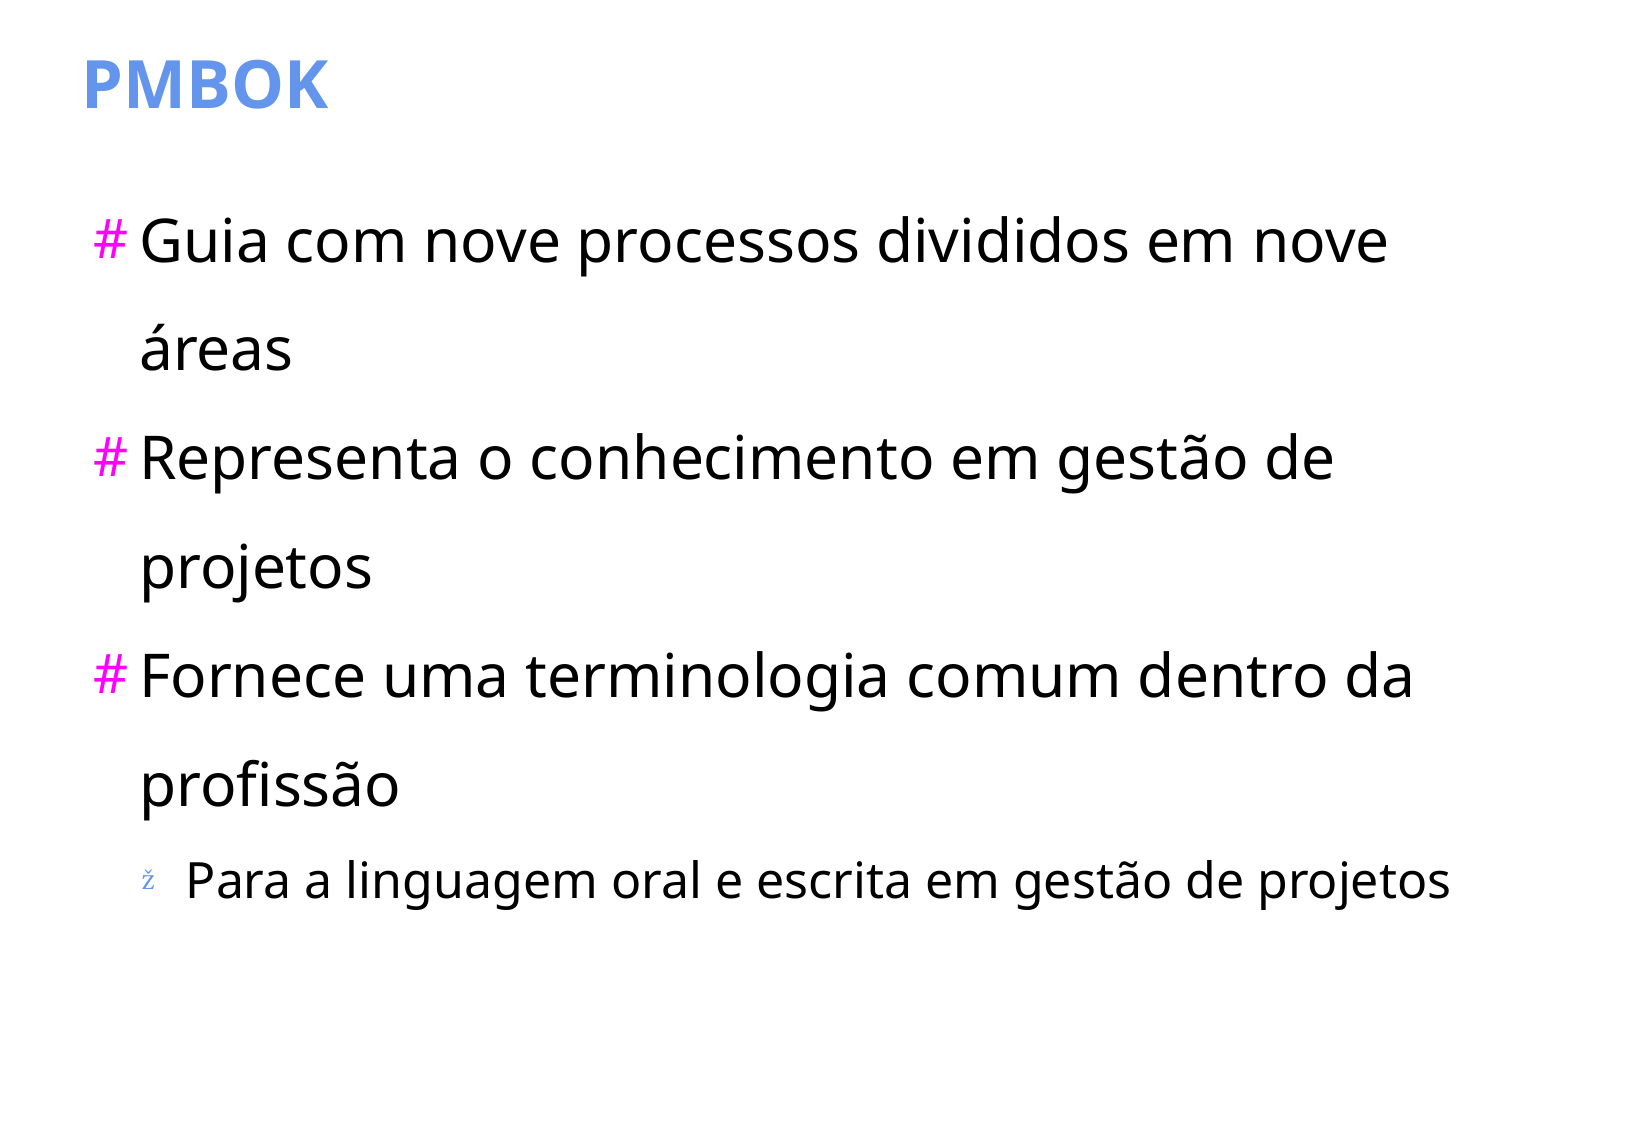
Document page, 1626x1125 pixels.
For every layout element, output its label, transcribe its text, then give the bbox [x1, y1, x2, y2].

title PMBOK [81, 41, 1544, 122]
list Guia com nove processos divididos em nove áreas Representa o conhecimento em gestão de projetos Fornece uma terminologia comum dentro da profissão Para a linguagem oral e escrita em gestão de projetos [81, 165, 1544, 1016]
